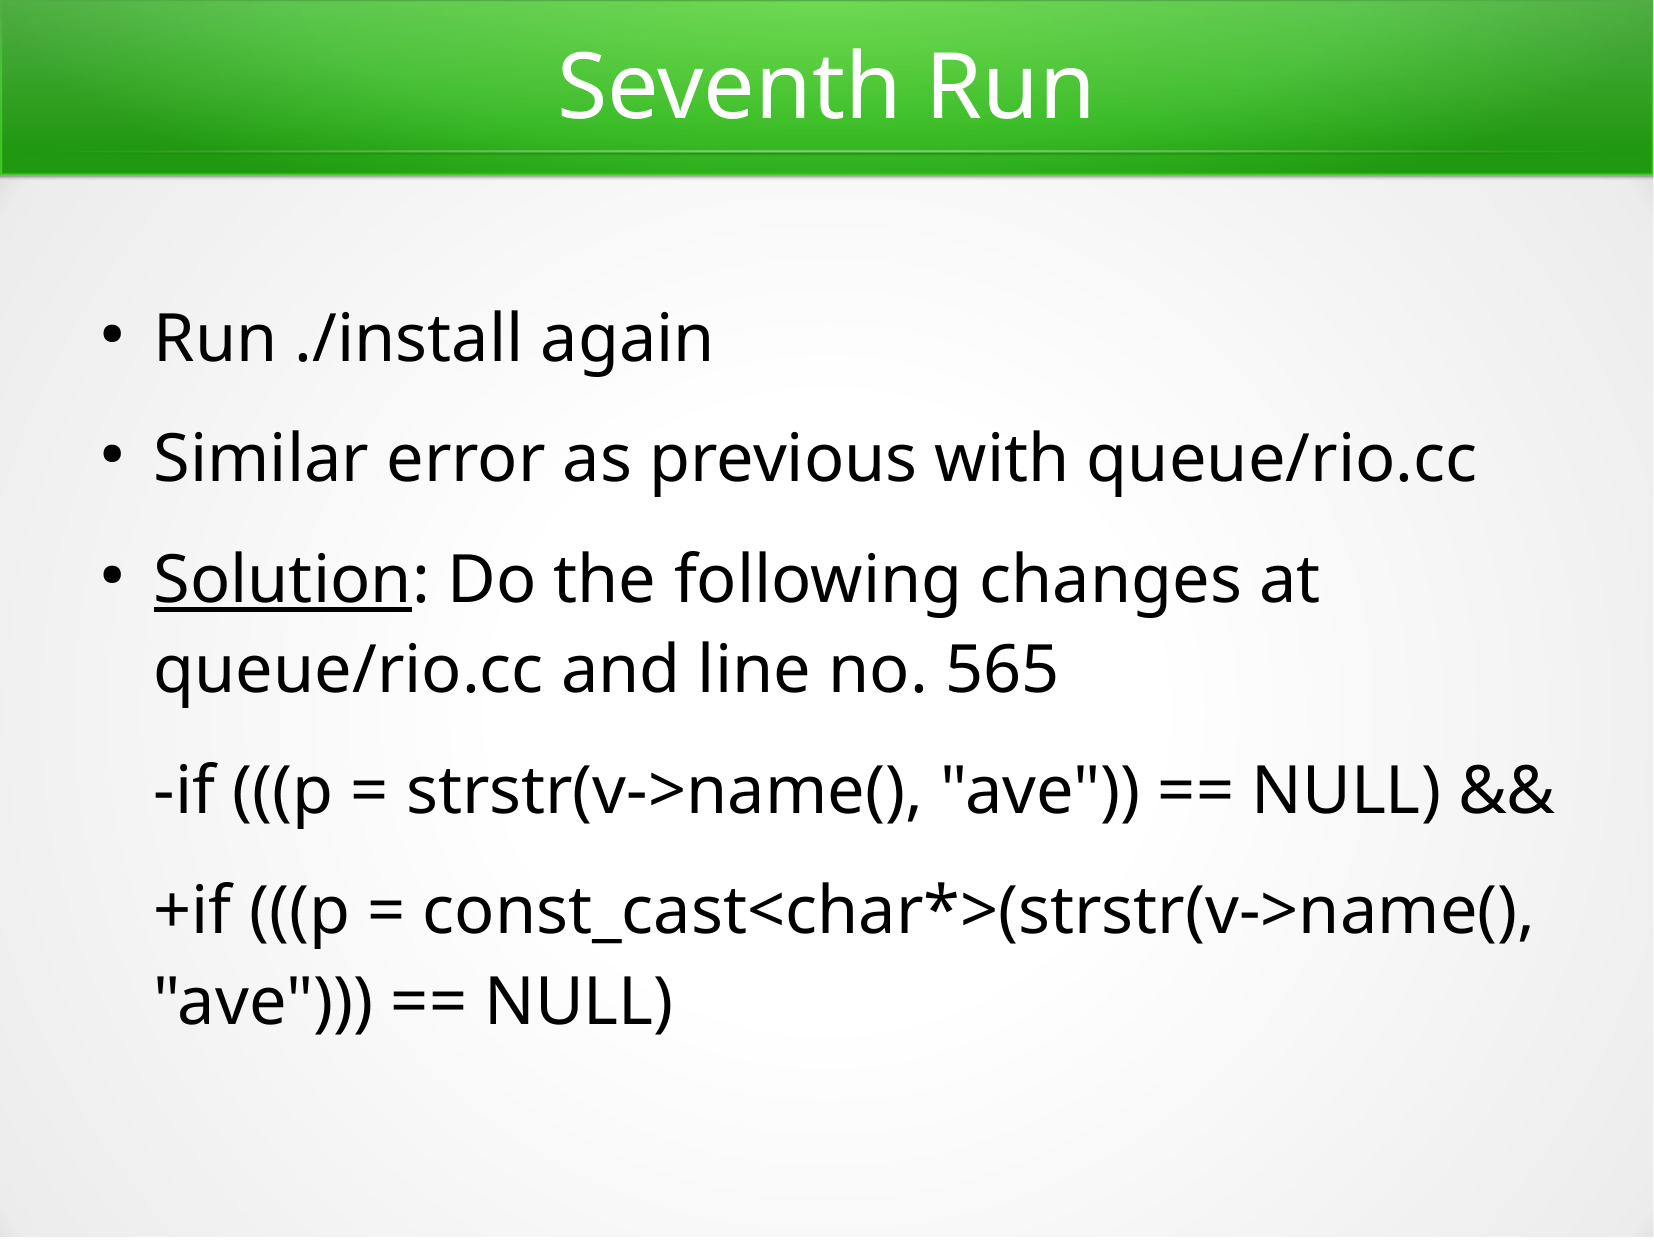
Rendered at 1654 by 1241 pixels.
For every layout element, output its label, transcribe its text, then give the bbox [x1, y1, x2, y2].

title Seventh Run [82, 11, 1571, 154]
list Run ./install again Similar error as previous with queue/rio.cc Solution: Do the following changes at queue/rio.cc and line no. 565 -if (((p = strstr(v->name(), "ave")) == NULL) && +if (((p = const_cast<char*>(strstr(v->name(), "ave"))) == NULL) [82, 290, 1571, 1109]
picture [0, 0, 1654, 1237]
